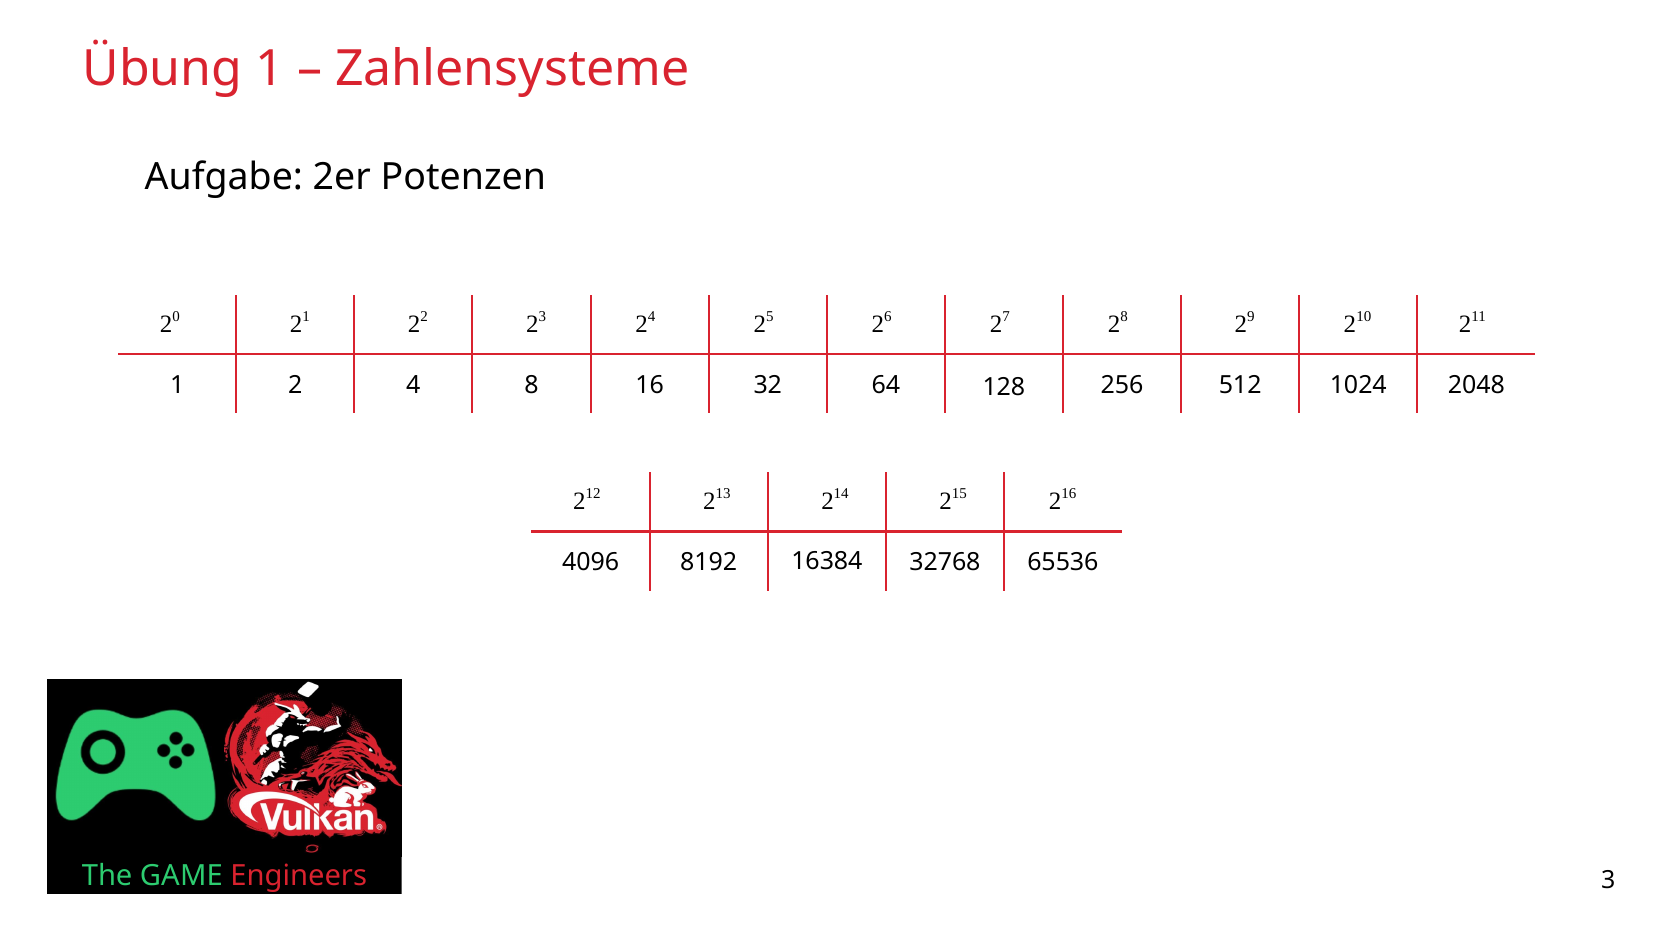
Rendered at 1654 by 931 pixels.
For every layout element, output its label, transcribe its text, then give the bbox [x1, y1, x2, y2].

text_box 1024 [1299, 354, 1417, 414]
text_box 8192 [649, 534, 767, 588]
chart [1228, 307, 1261, 339]
chart [1337, 307, 1378, 339]
chart [983, 307, 1017, 339]
chart [566, 484, 607, 516]
chart [1042, 484, 1083, 516]
text_box 4096 [531, 531, 650, 591]
text_box 4 [354, 354, 472, 414]
picture [47, 679, 402, 857]
text_box 128 [944, 357, 1062, 414]
text_box 32768 [885, 531, 1003, 591]
text_box 512 [1181, 354, 1299, 414]
title Übung 1 – Zahlensysteme [82, 36, 1571, 96]
text_box 16 [590, 354, 708, 414]
chart [519, 307, 553, 339]
text_box 32 [708, 354, 826, 414]
chart [696, 484, 737, 516]
chart [283, 307, 316, 339]
chart [401, 307, 434, 339]
chart [629, 307, 663, 339]
chart [865, 307, 899, 339]
chart [933, 484, 973, 516]
text_box 1 [118, 354, 236, 414]
chart [1101, 307, 1135, 339]
text_box 16384 [767, 531, 885, 588]
chart [1452, 307, 1492, 339]
text_box 2048 [1417, 354, 1536, 414]
text_box 65536 [1003, 531, 1123, 591]
chart [814, 484, 856, 516]
text_box 2 [236, 354, 354, 414]
chart [153, 307, 272, 354]
text_box 64 [826, 354, 945, 414]
text_box 256 [1062, 354, 1181, 414]
chart [747, 307, 780, 339]
text_box Aufgabe: 2er Potenzen [129, 141, 851, 201]
text_box 8 [472, 354, 590, 414]
